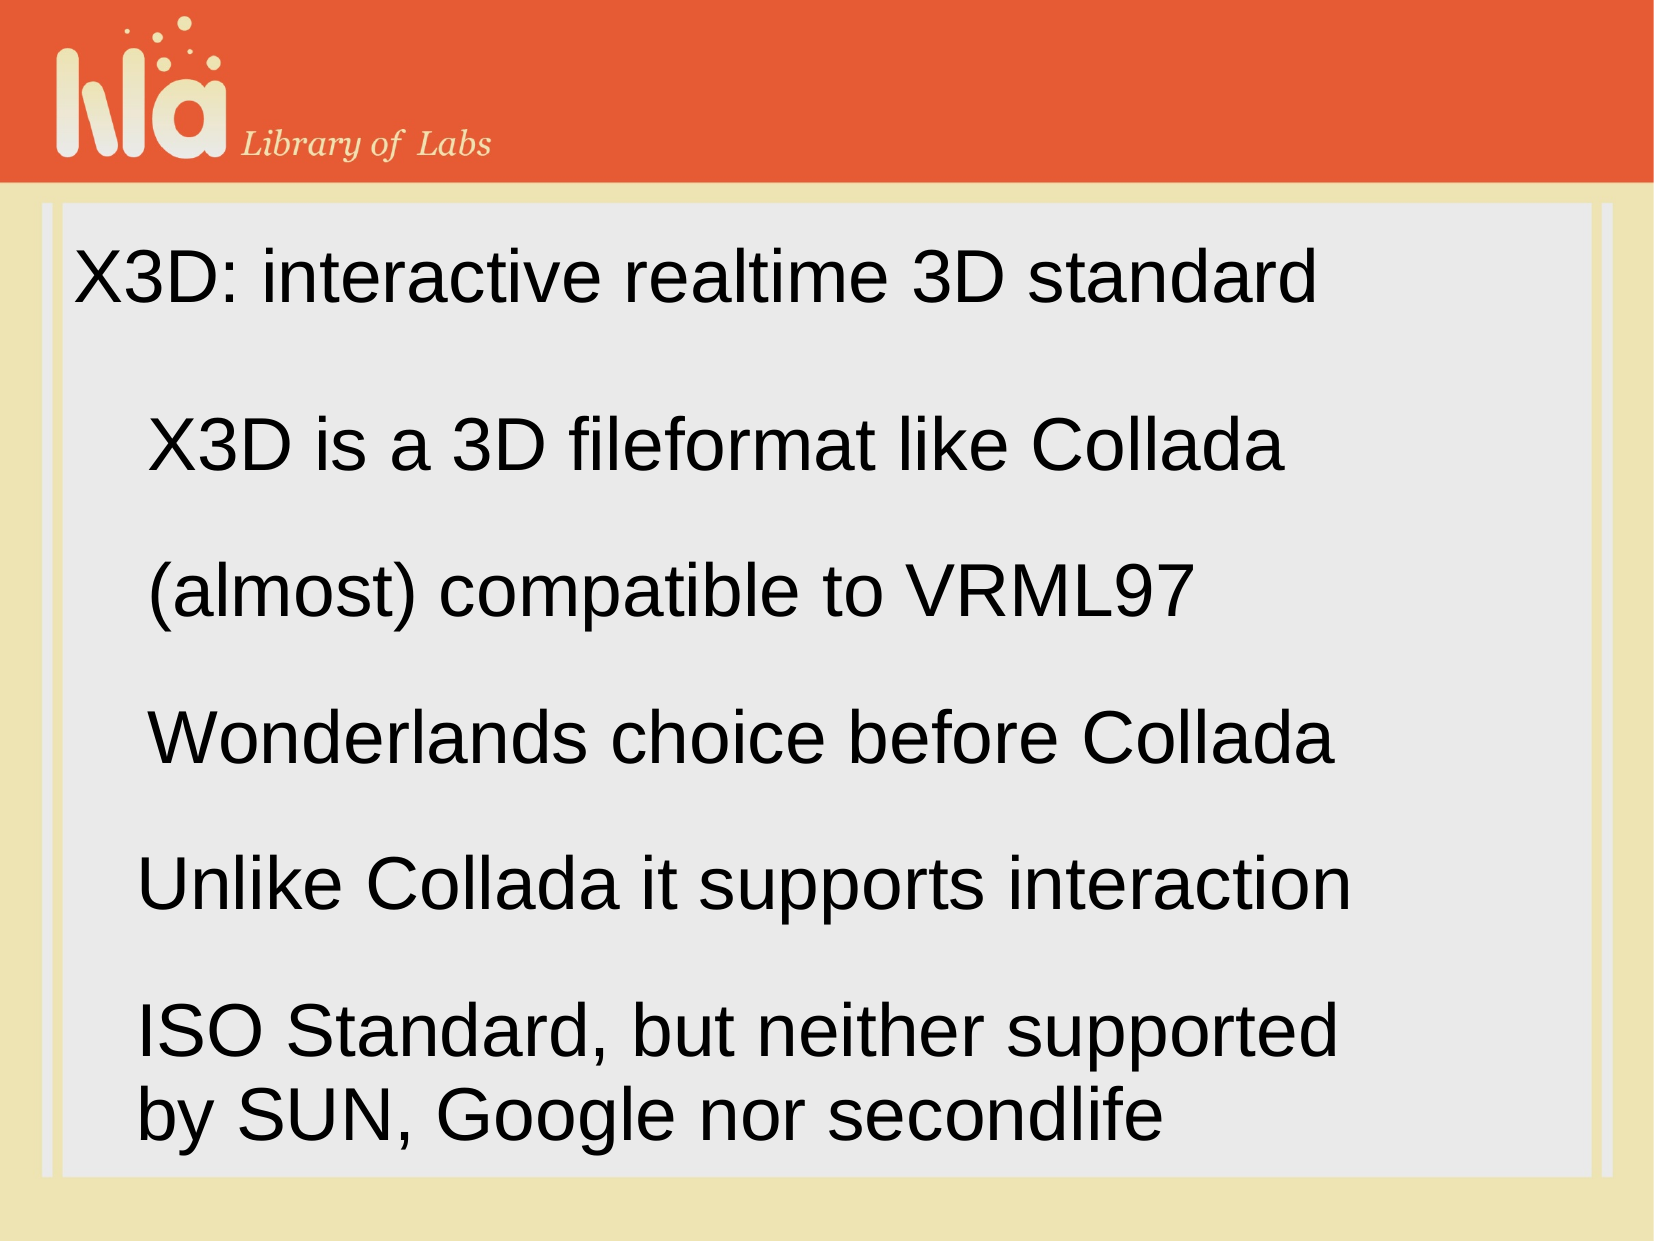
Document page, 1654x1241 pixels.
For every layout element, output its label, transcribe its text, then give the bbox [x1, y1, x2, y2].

text_box X3D: interactive realtime 3D standard X3D is a 3D fileformat like Collada (almost) compatible to VRML97 Wonderlands choice before Collada Unlike Collada it supports interaction ISO Standard, but neither supported by SUN, Google nor secondlife [59, 228, 1477, 1165]
picture [0, 0, 1654, 1241]
